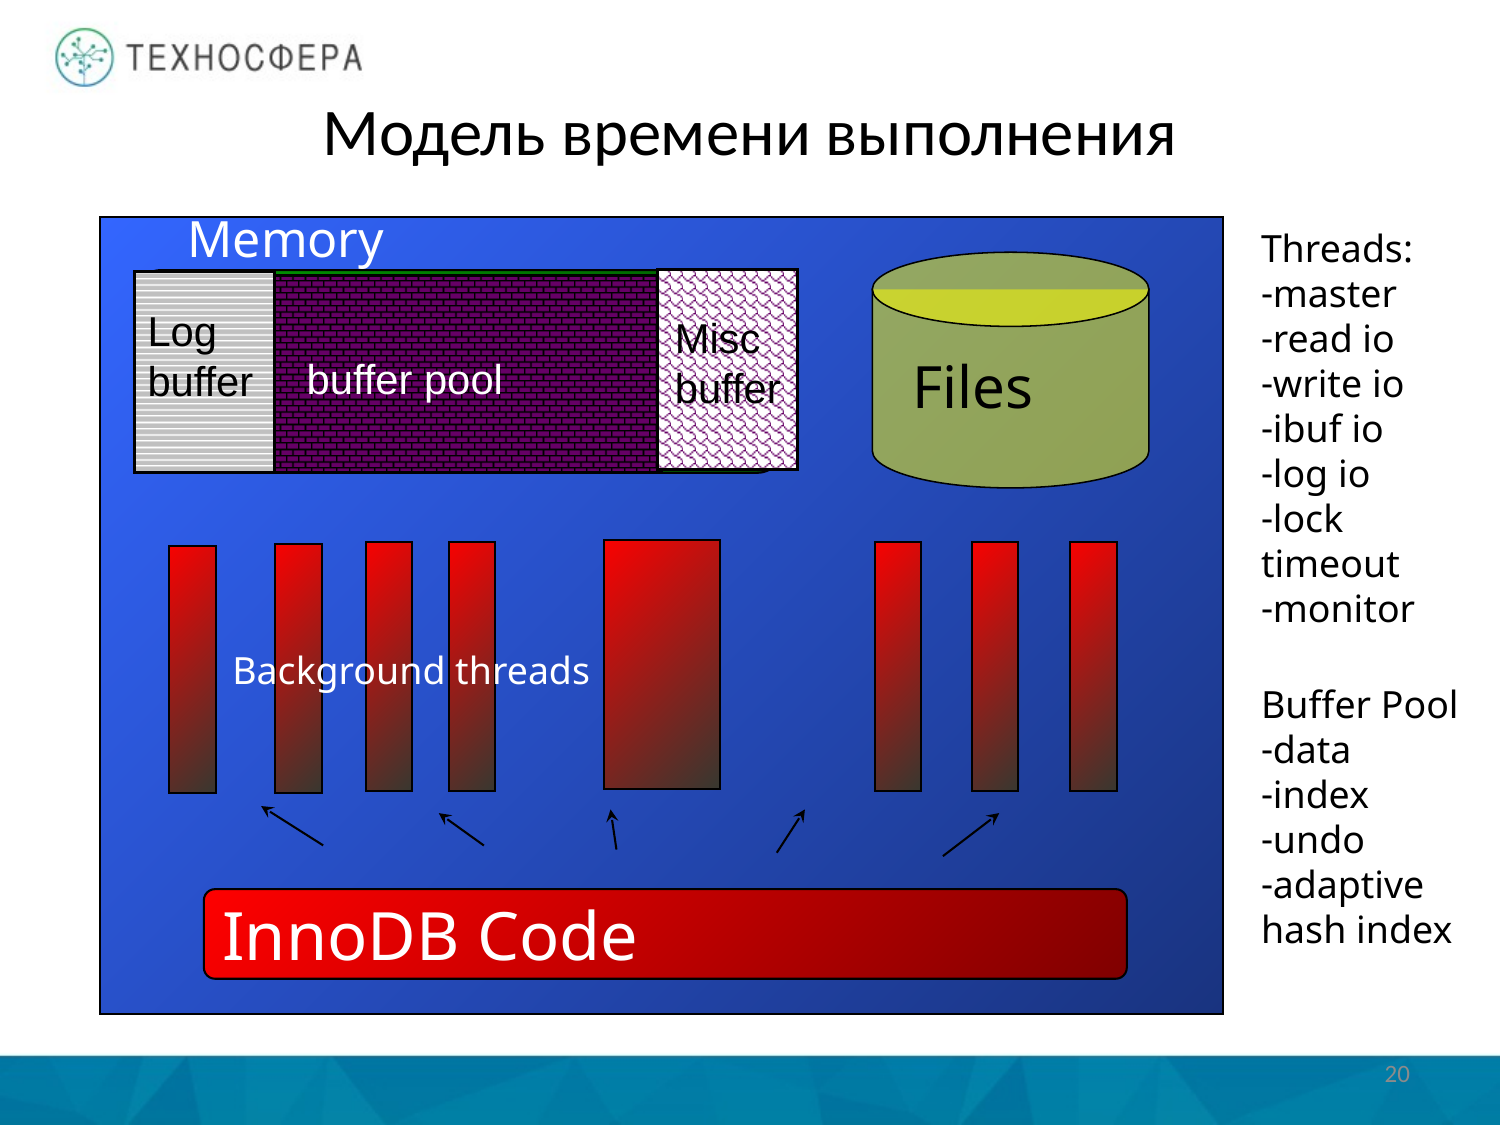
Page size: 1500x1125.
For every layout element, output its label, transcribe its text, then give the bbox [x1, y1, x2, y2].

text_box Misc buffer [659, 303, 861, 420]
text_box Threads: master read io write io ibuf io log io lock timeout monitor Buffer Pool data index undo adaptive hash index [1245, 217, 1500, 959]
text_box Background threads [217, 639, 1111, 700]
picture [0, 0, 1500, 1057]
text_box buffer pool [291, 345, 647, 411]
text_box Log buffer [132, 296, 334, 413]
text_box Memory [172, 199, 750, 275]
title Модель времени выполнения [75, 45, 1426, 233]
text_box [99, 217, 1223, 1015]
text_box Files [897, 342, 1136, 428]
text_box InnoDB Code [203, 889, 1127, 979]
